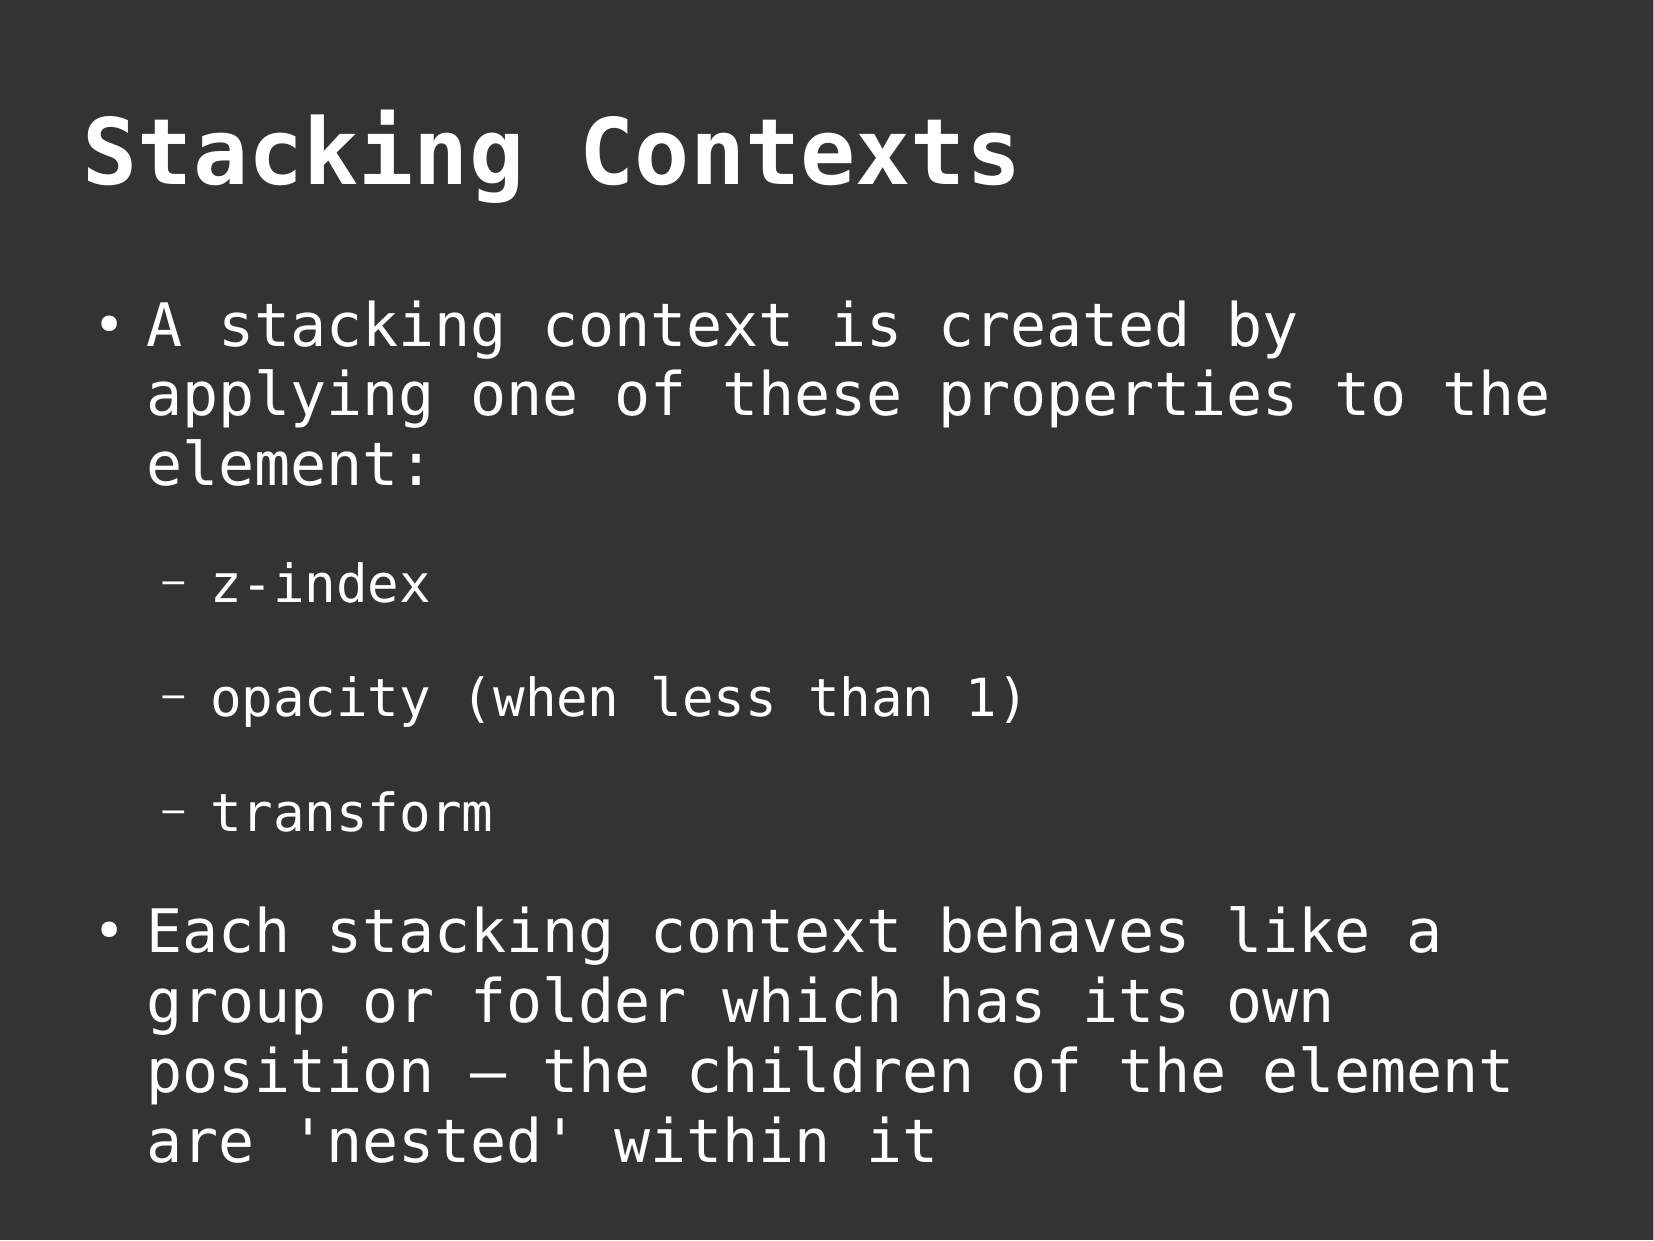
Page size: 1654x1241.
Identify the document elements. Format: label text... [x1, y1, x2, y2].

title Stacking Contexts [82, 49, 1571, 257]
list A stacking context is created by applying one of these properties to the element: z-index opacity (when less than 1) transform Each stacking context behaves like a group or folder which has its own position – the children of the element are 'nested' within it [82, 290, 1571, 1182]
